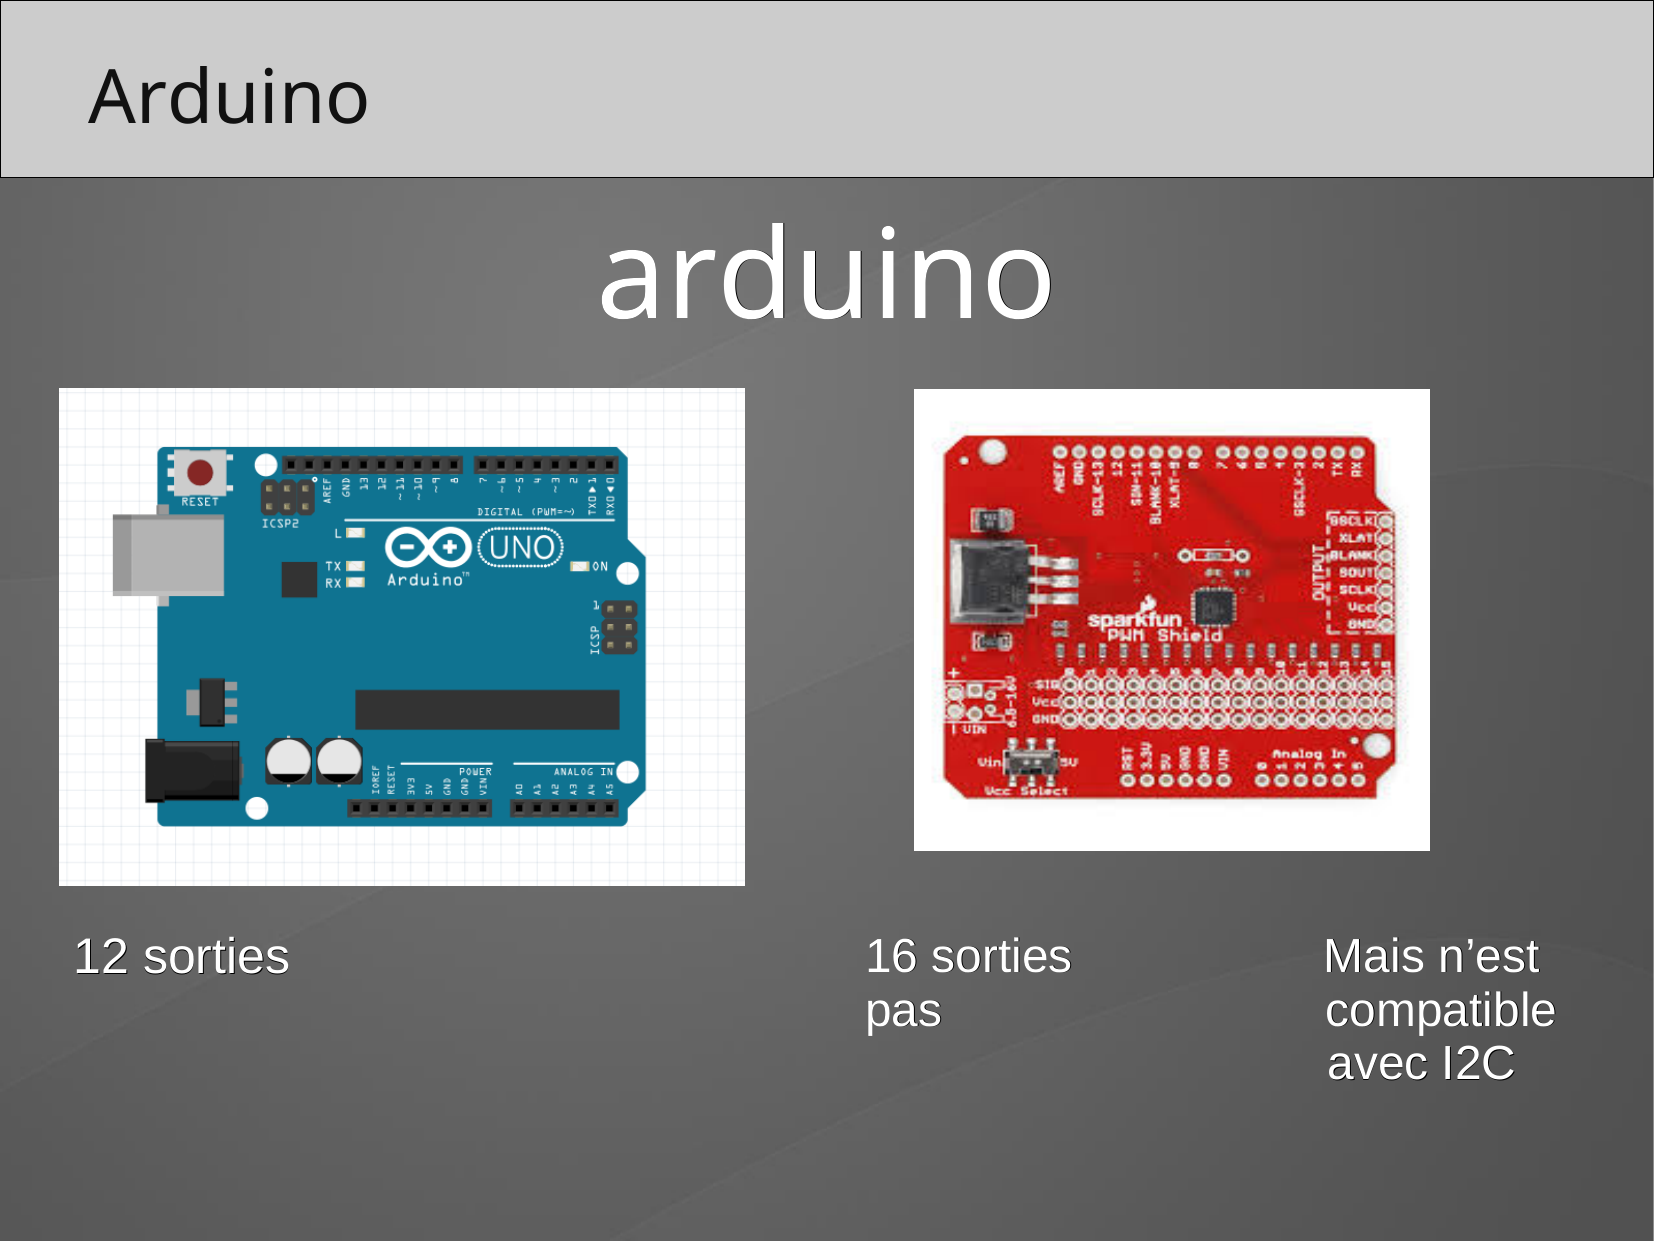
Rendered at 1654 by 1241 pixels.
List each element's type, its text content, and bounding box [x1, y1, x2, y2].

text_box Arduino [0, 35, 697, 154]
picture [0, 363, 1654, 1241]
text_box 12 sorties [59, 921, 780, 992]
text_box [0, 0, 1654, 177]
text_box arduino [0, 177, 1654, 363]
text_box 16 sorties Mais n’est pas compatible avec I2C [850, 921, 1619, 1096]
